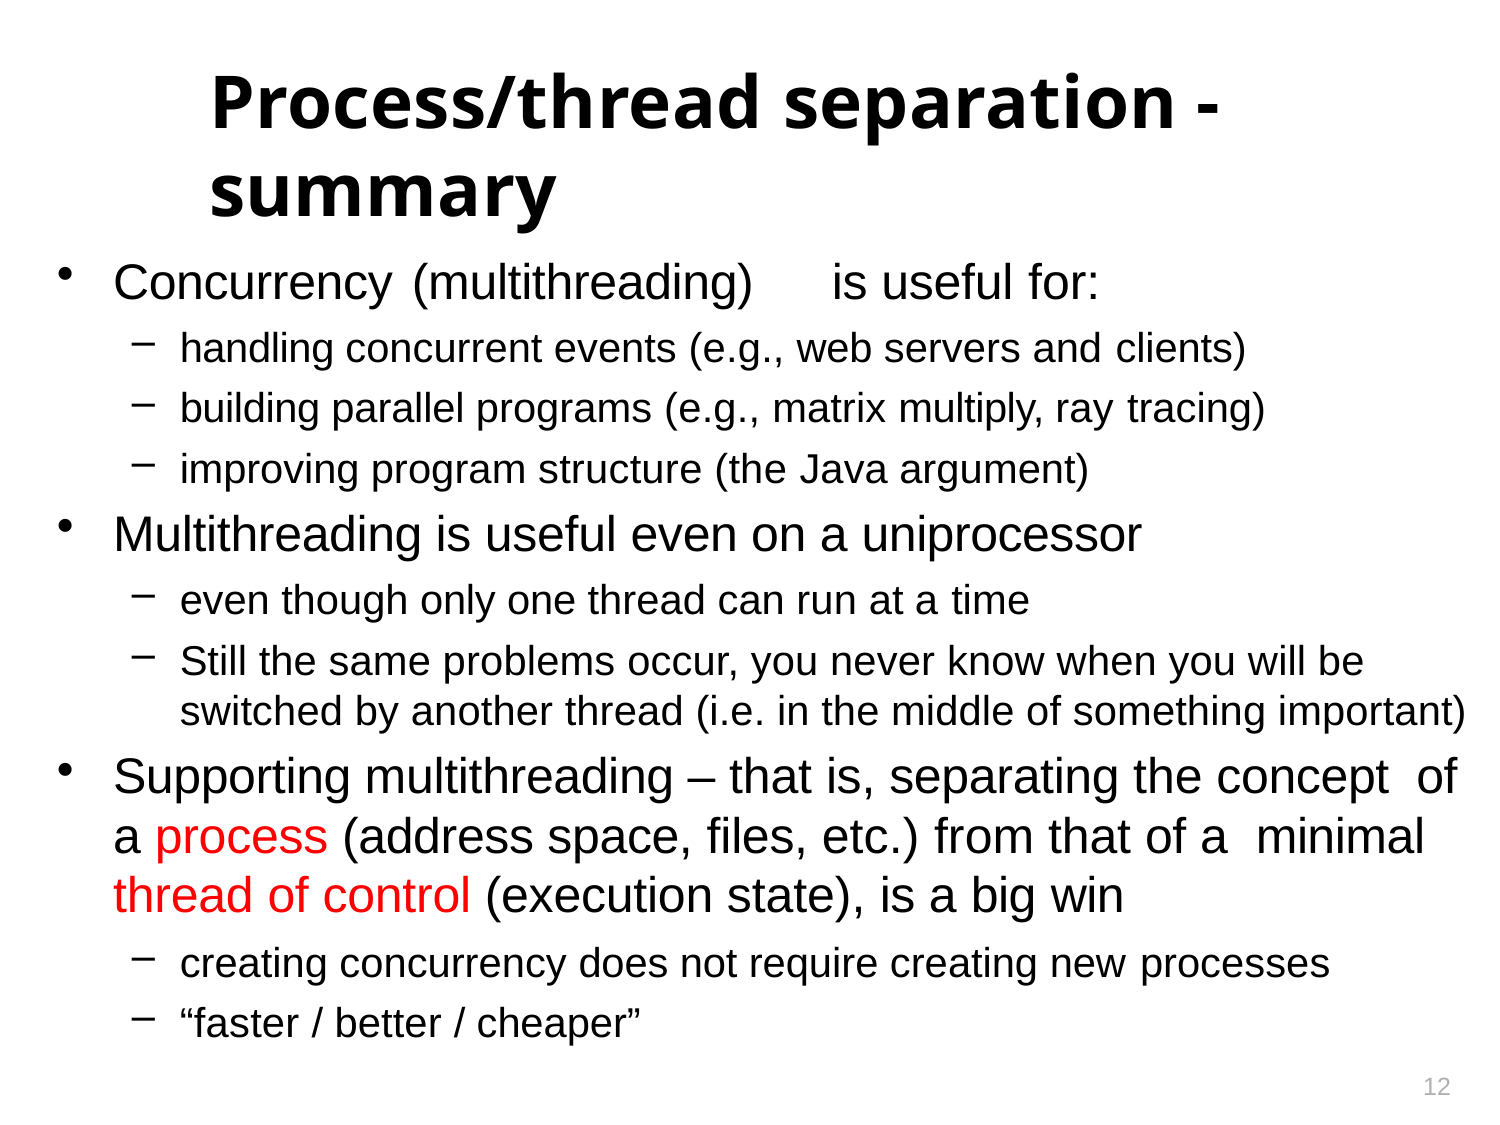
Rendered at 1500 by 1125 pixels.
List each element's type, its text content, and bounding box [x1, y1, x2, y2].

slide_number <number> [1408, 1046, 1459, 1125]
text_box Concurrency (multithreading) is useful for: handling concurrent events (e.g., web servers and clients) building parallel programs (e.g., matrix multiply, ray tracing) improving program structure (the Java argument) Multithreading is useful even on a uniprocessor even though only one thread can run at a time Still the same problems occur, you never know when you will be switched by another thread (i.e. in the middle of something important) Supporting multithreading – that is, separating the concept of a process (address space, files, etc.) from that of a minimal thread of control (execution state), is a big win creating concurrency does not require creating new processes “faster / better / cheaper” [54, 234, 1474, 1046]
title Process/thread separation - summary [207, 47, 1293, 234]
